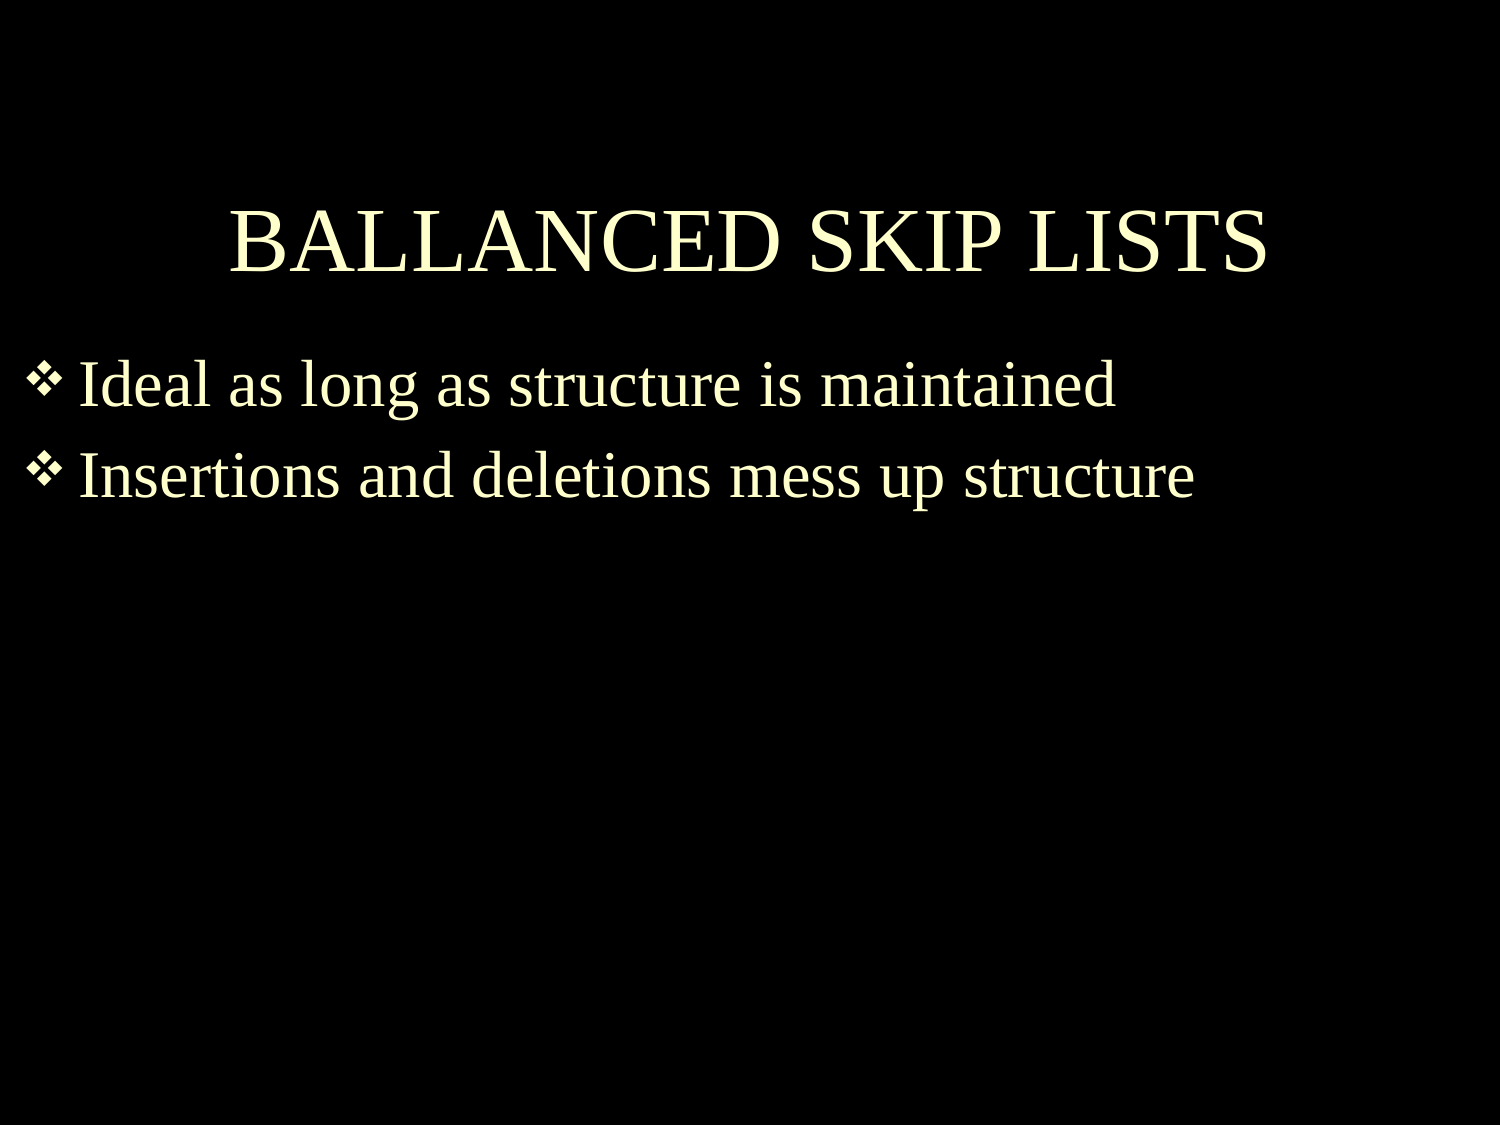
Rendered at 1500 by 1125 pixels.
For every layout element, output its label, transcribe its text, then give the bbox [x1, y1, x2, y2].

title BALLANCED SKIP LISTS [22, 153, 1480, 329]
list Ideal as long as structure is maintained Insertions and deletions mess up structure [22, 347, 1482, 1075]
